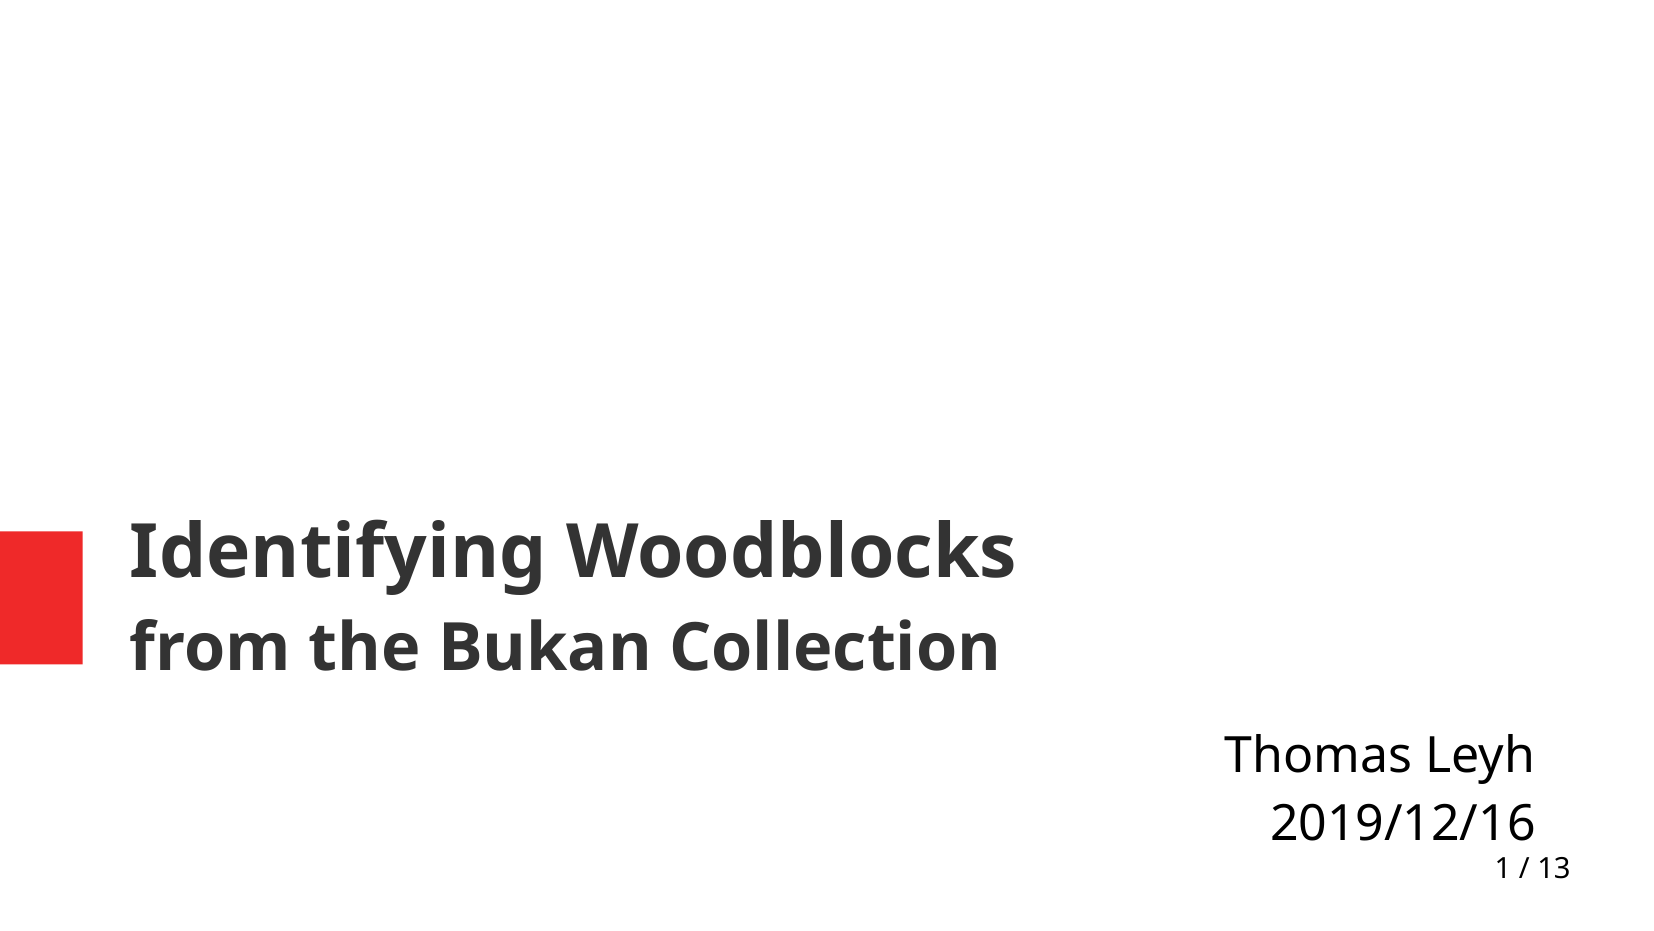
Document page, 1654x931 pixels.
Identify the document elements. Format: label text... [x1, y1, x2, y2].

subtitle Thomas Leyh 2019/12/16 [129, 718, 1536, 856]
title Identifying Woodblocks from the Bukan Collection [129, 491, 1536, 696]
